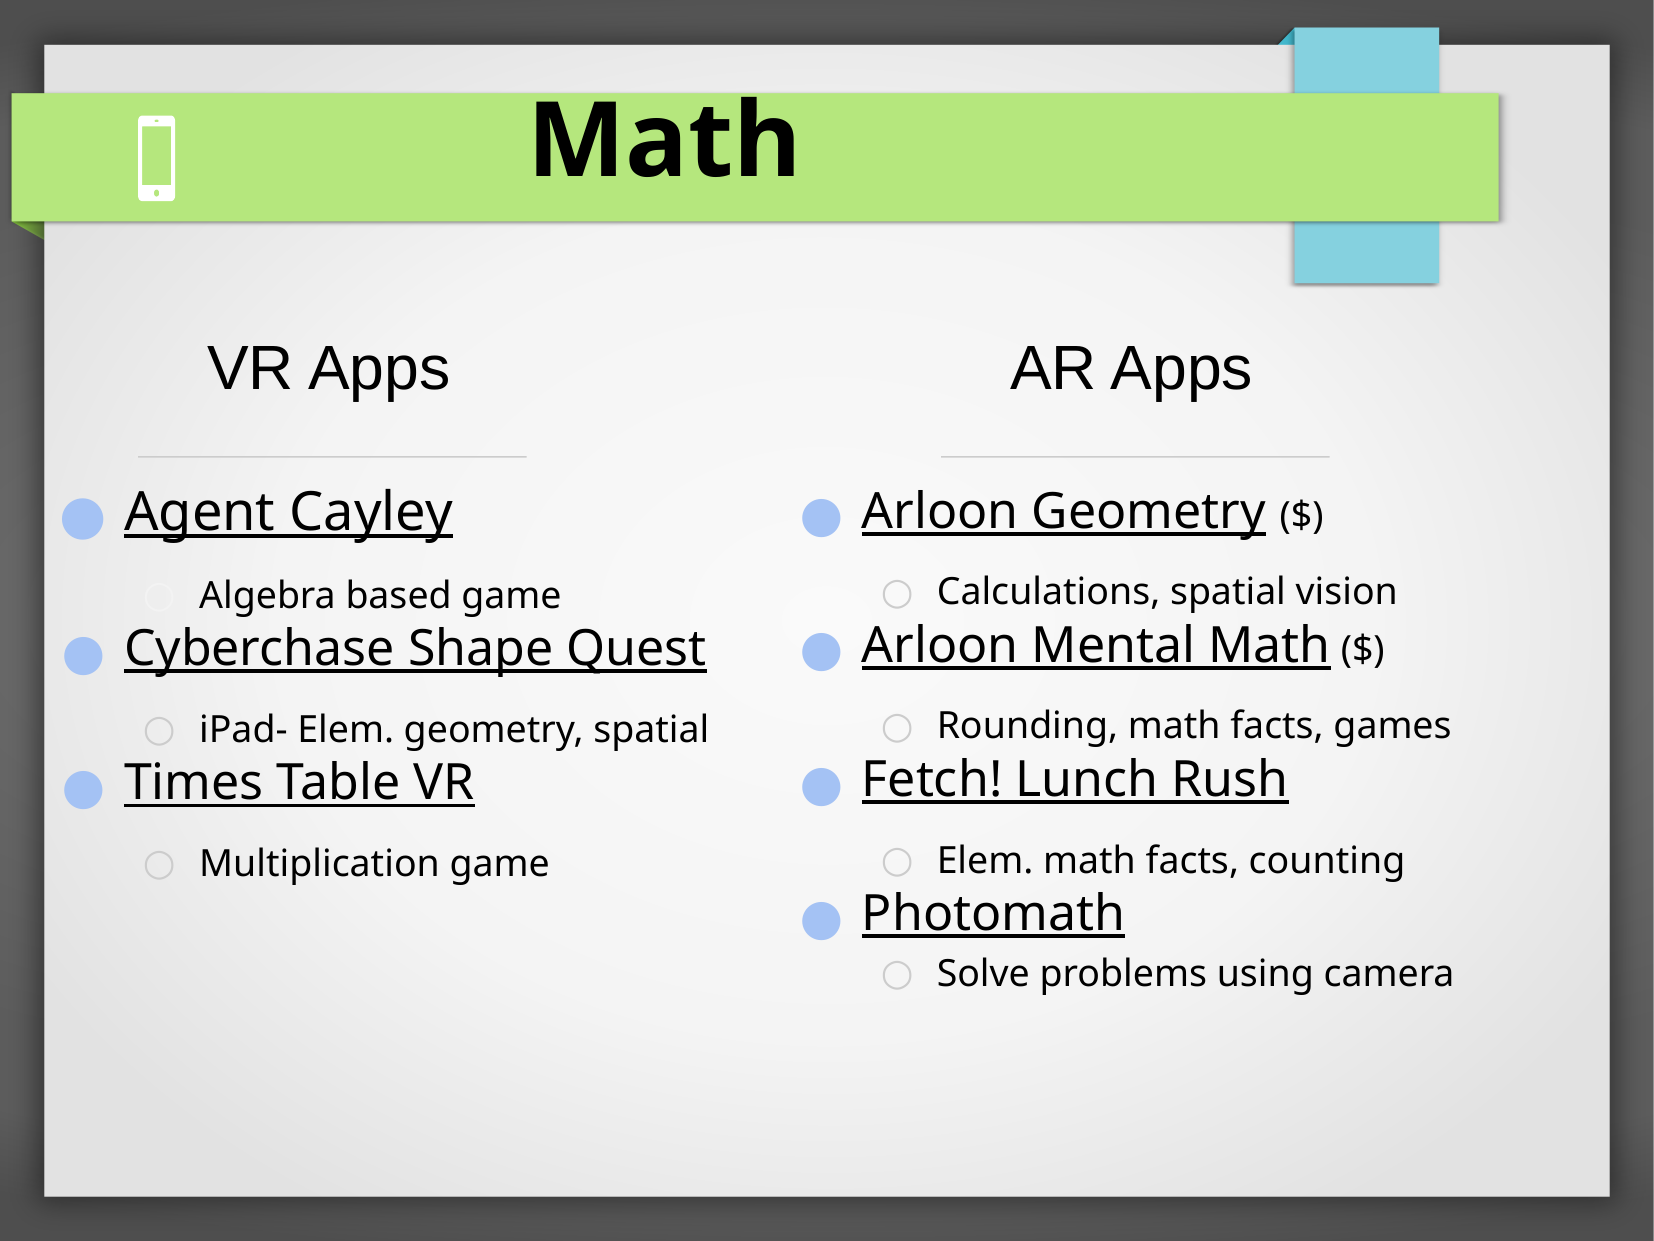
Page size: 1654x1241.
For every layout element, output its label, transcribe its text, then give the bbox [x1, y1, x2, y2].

text_box Arloon Geometry ($) Calculations, spatial vision Arloon Mental Math ($) Rounding, math facts, games Fetch! Lunch Rush Elem. math facts, counting Photomath Solve problems using camera [771, 463, 1581, 1224]
text_box AR Apps [994, 312, 1332, 458]
text_box VR Apps [191, 312, 529, 458]
text_box [138, 115, 176, 202]
picture [0, 0, 1654, 1241]
text_box Agent Cayley Algebra based game Cyberchase Shape Quest iPad- Elem. geometry, spatial Times Table VR Multiplication game [34, 389, 886, 970]
text_box Math [512, 56, 891, 261]
